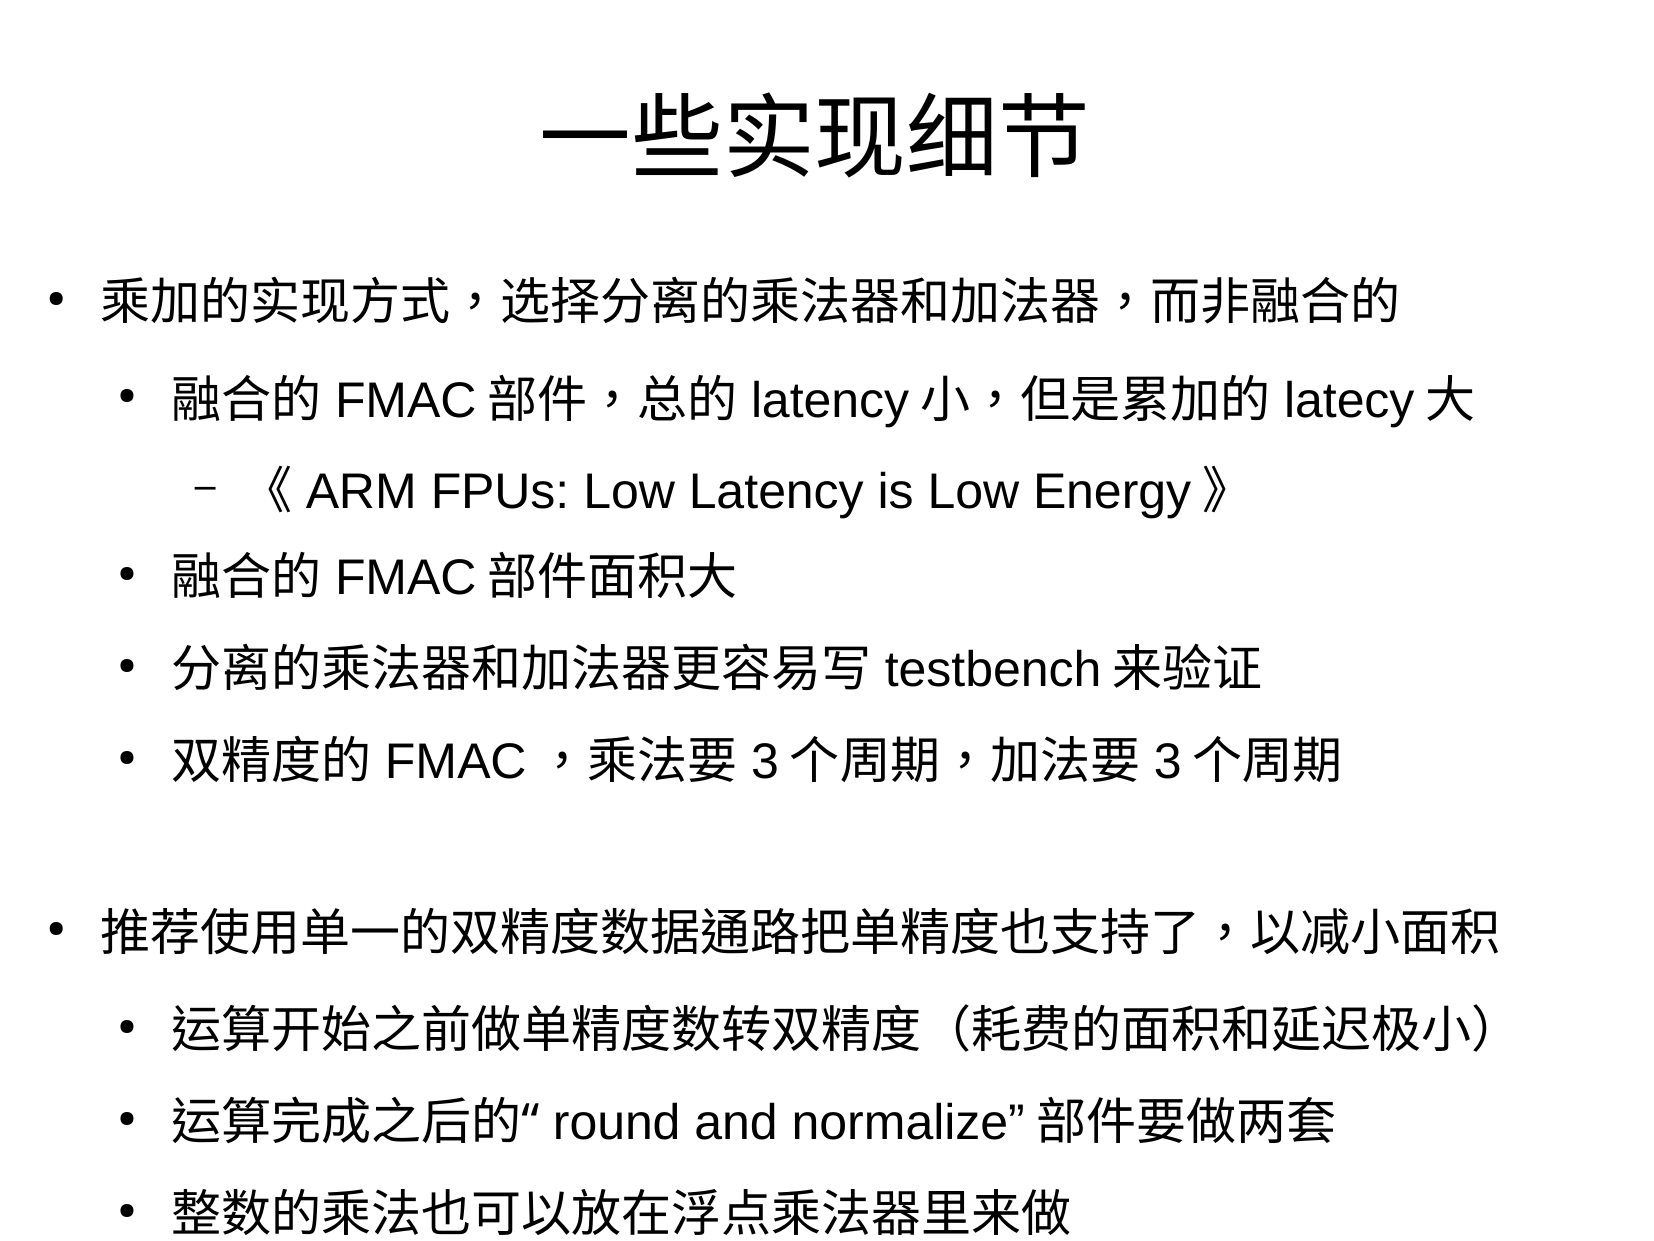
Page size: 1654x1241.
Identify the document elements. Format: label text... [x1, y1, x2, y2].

list 乘加的实现方式，选择分离的乘法器和加法器，而非融合的 融合的FMAC部件，总的latency小，但是累加的latecy大 《ARM FPUs: Low Latency is Low Energy》 融合的FMAC部件面积大 分离的乘法器和加法器更容易写testbench来验证 双精度的FMAC，乘法要3个周期，加法要3个周期 推荐使用单一的双精度数据通路把单精度也支持了，以减小面积 运算开始之前做单精度数转双精度（耗费的面积和延迟极小） 运算完成之后的“round and normalize”部件要做两套 整数的乘法也可以放在浮点乘法器里来做 [29, 265, 1595, 1138]
title 一些实现细节 [70, 31, 1559, 239]
